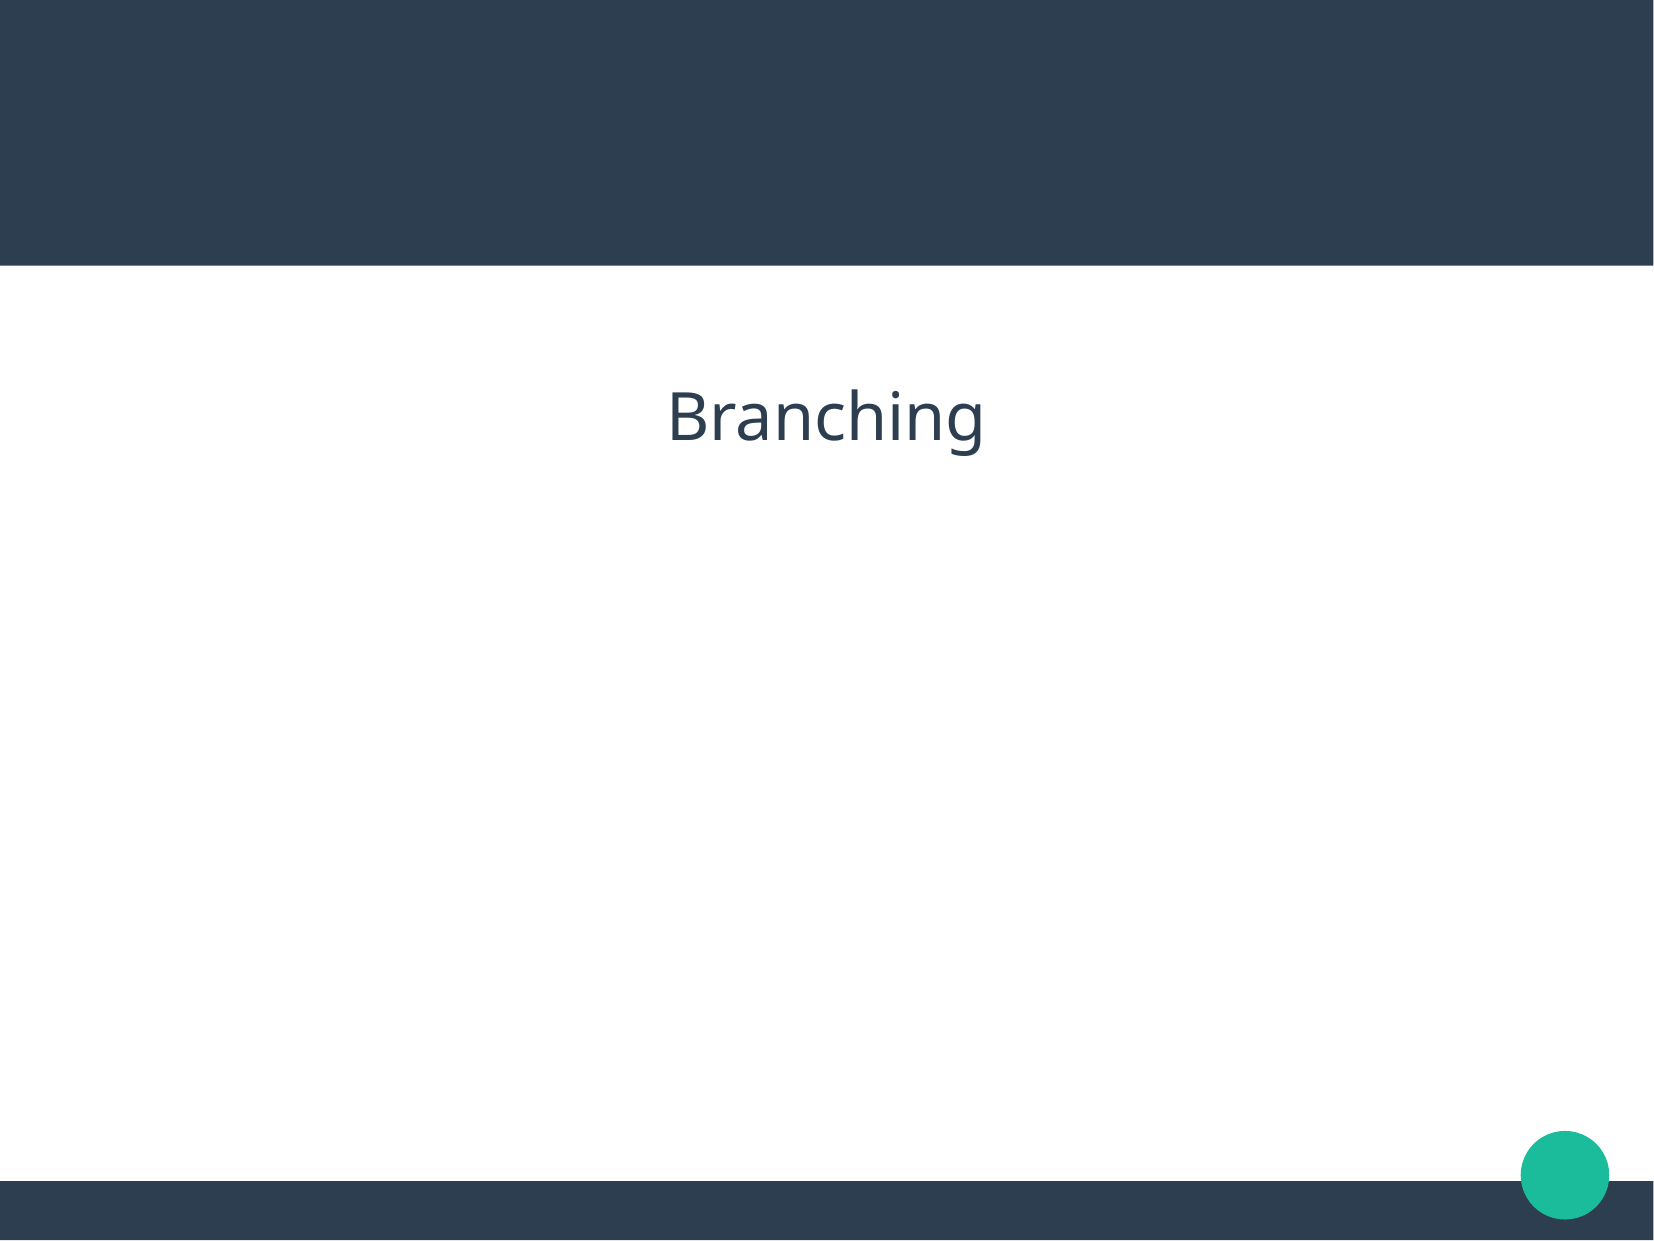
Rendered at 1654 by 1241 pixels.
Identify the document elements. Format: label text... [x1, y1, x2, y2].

subtitle Branching [59, 49, 1595, 779]
